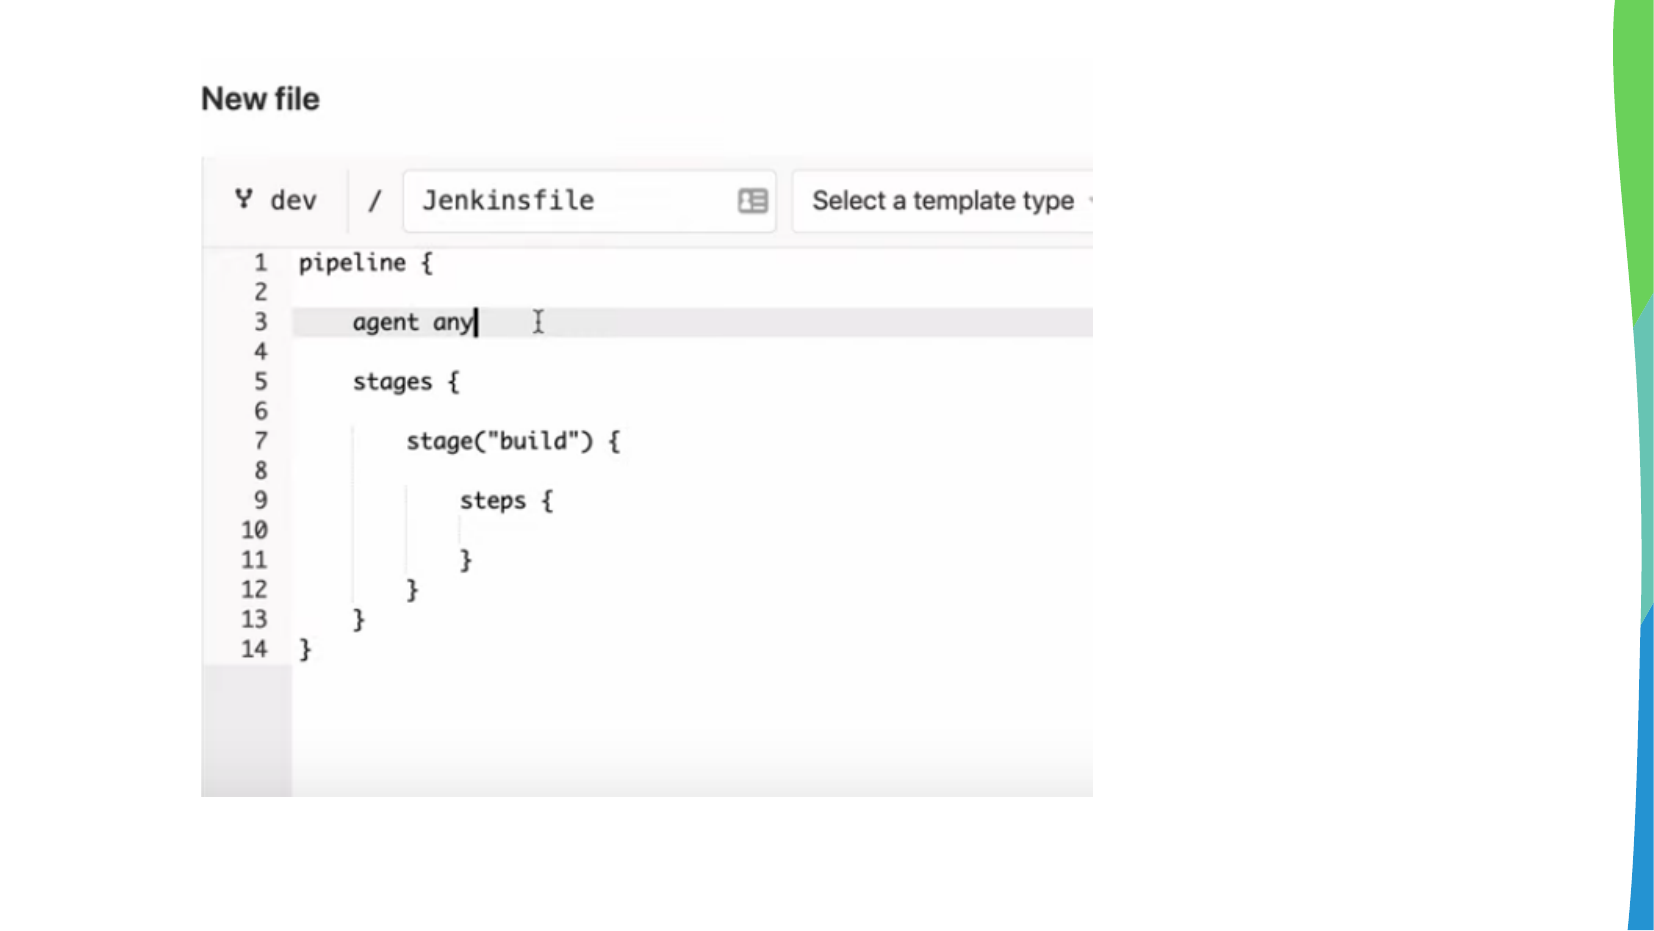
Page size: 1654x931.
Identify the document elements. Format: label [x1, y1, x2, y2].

picture [201, 58, 1093, 797]
